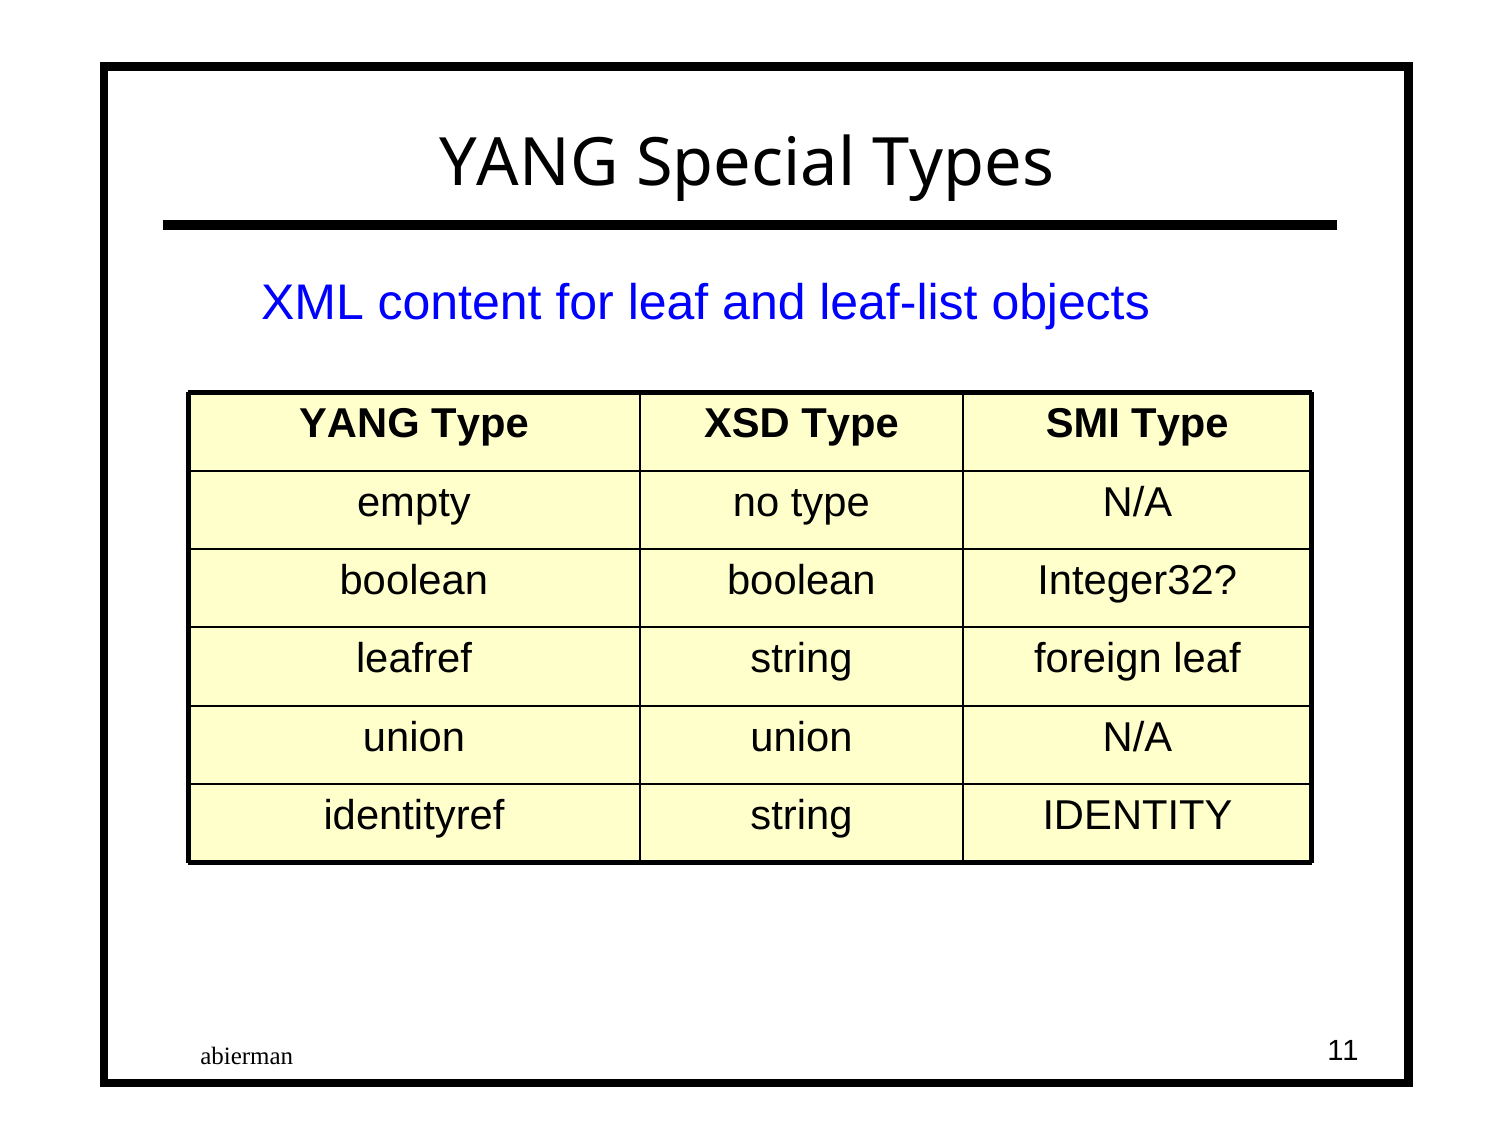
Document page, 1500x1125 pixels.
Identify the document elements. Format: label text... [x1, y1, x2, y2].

text_box no type [641, 472, 962, 548]
text_box identityref [191, 785, 639, 860]
text_box XML content for leaf and leaf-list objects [246, 266, 1174, 338]
text_box empty [191, 472, 639, 548]
text_box boolean [191, 550, 639, 626]
text_box IDENTITY [964, 785, 1309, 860]
text_box N/A [964, 472, 1309, 548]
title YANG Special Types [162, 74, 1332, 213]
text_box SMI Type [964, 395, 1309, 470]
text_box foreign leaf [964, 628, 1309, 705]
text_box Integer32? [964, 550, 1309, 626]
text_box XSD Type [641, 395, 962, 470]
text_box union [191, 707, 639, 783]
text_box leafref [191, 628, 639, 705]
text_box string [641, 785, 962, 860]
text_box union [641, 707, 962, 783]
text_box N/A [964, 707, 1309, 783]
text_box YANG Type [191, 395, 639, 470]
text_box string [641, 628, 962, 705]
text_box boolean [641, 550, 962, 626]
